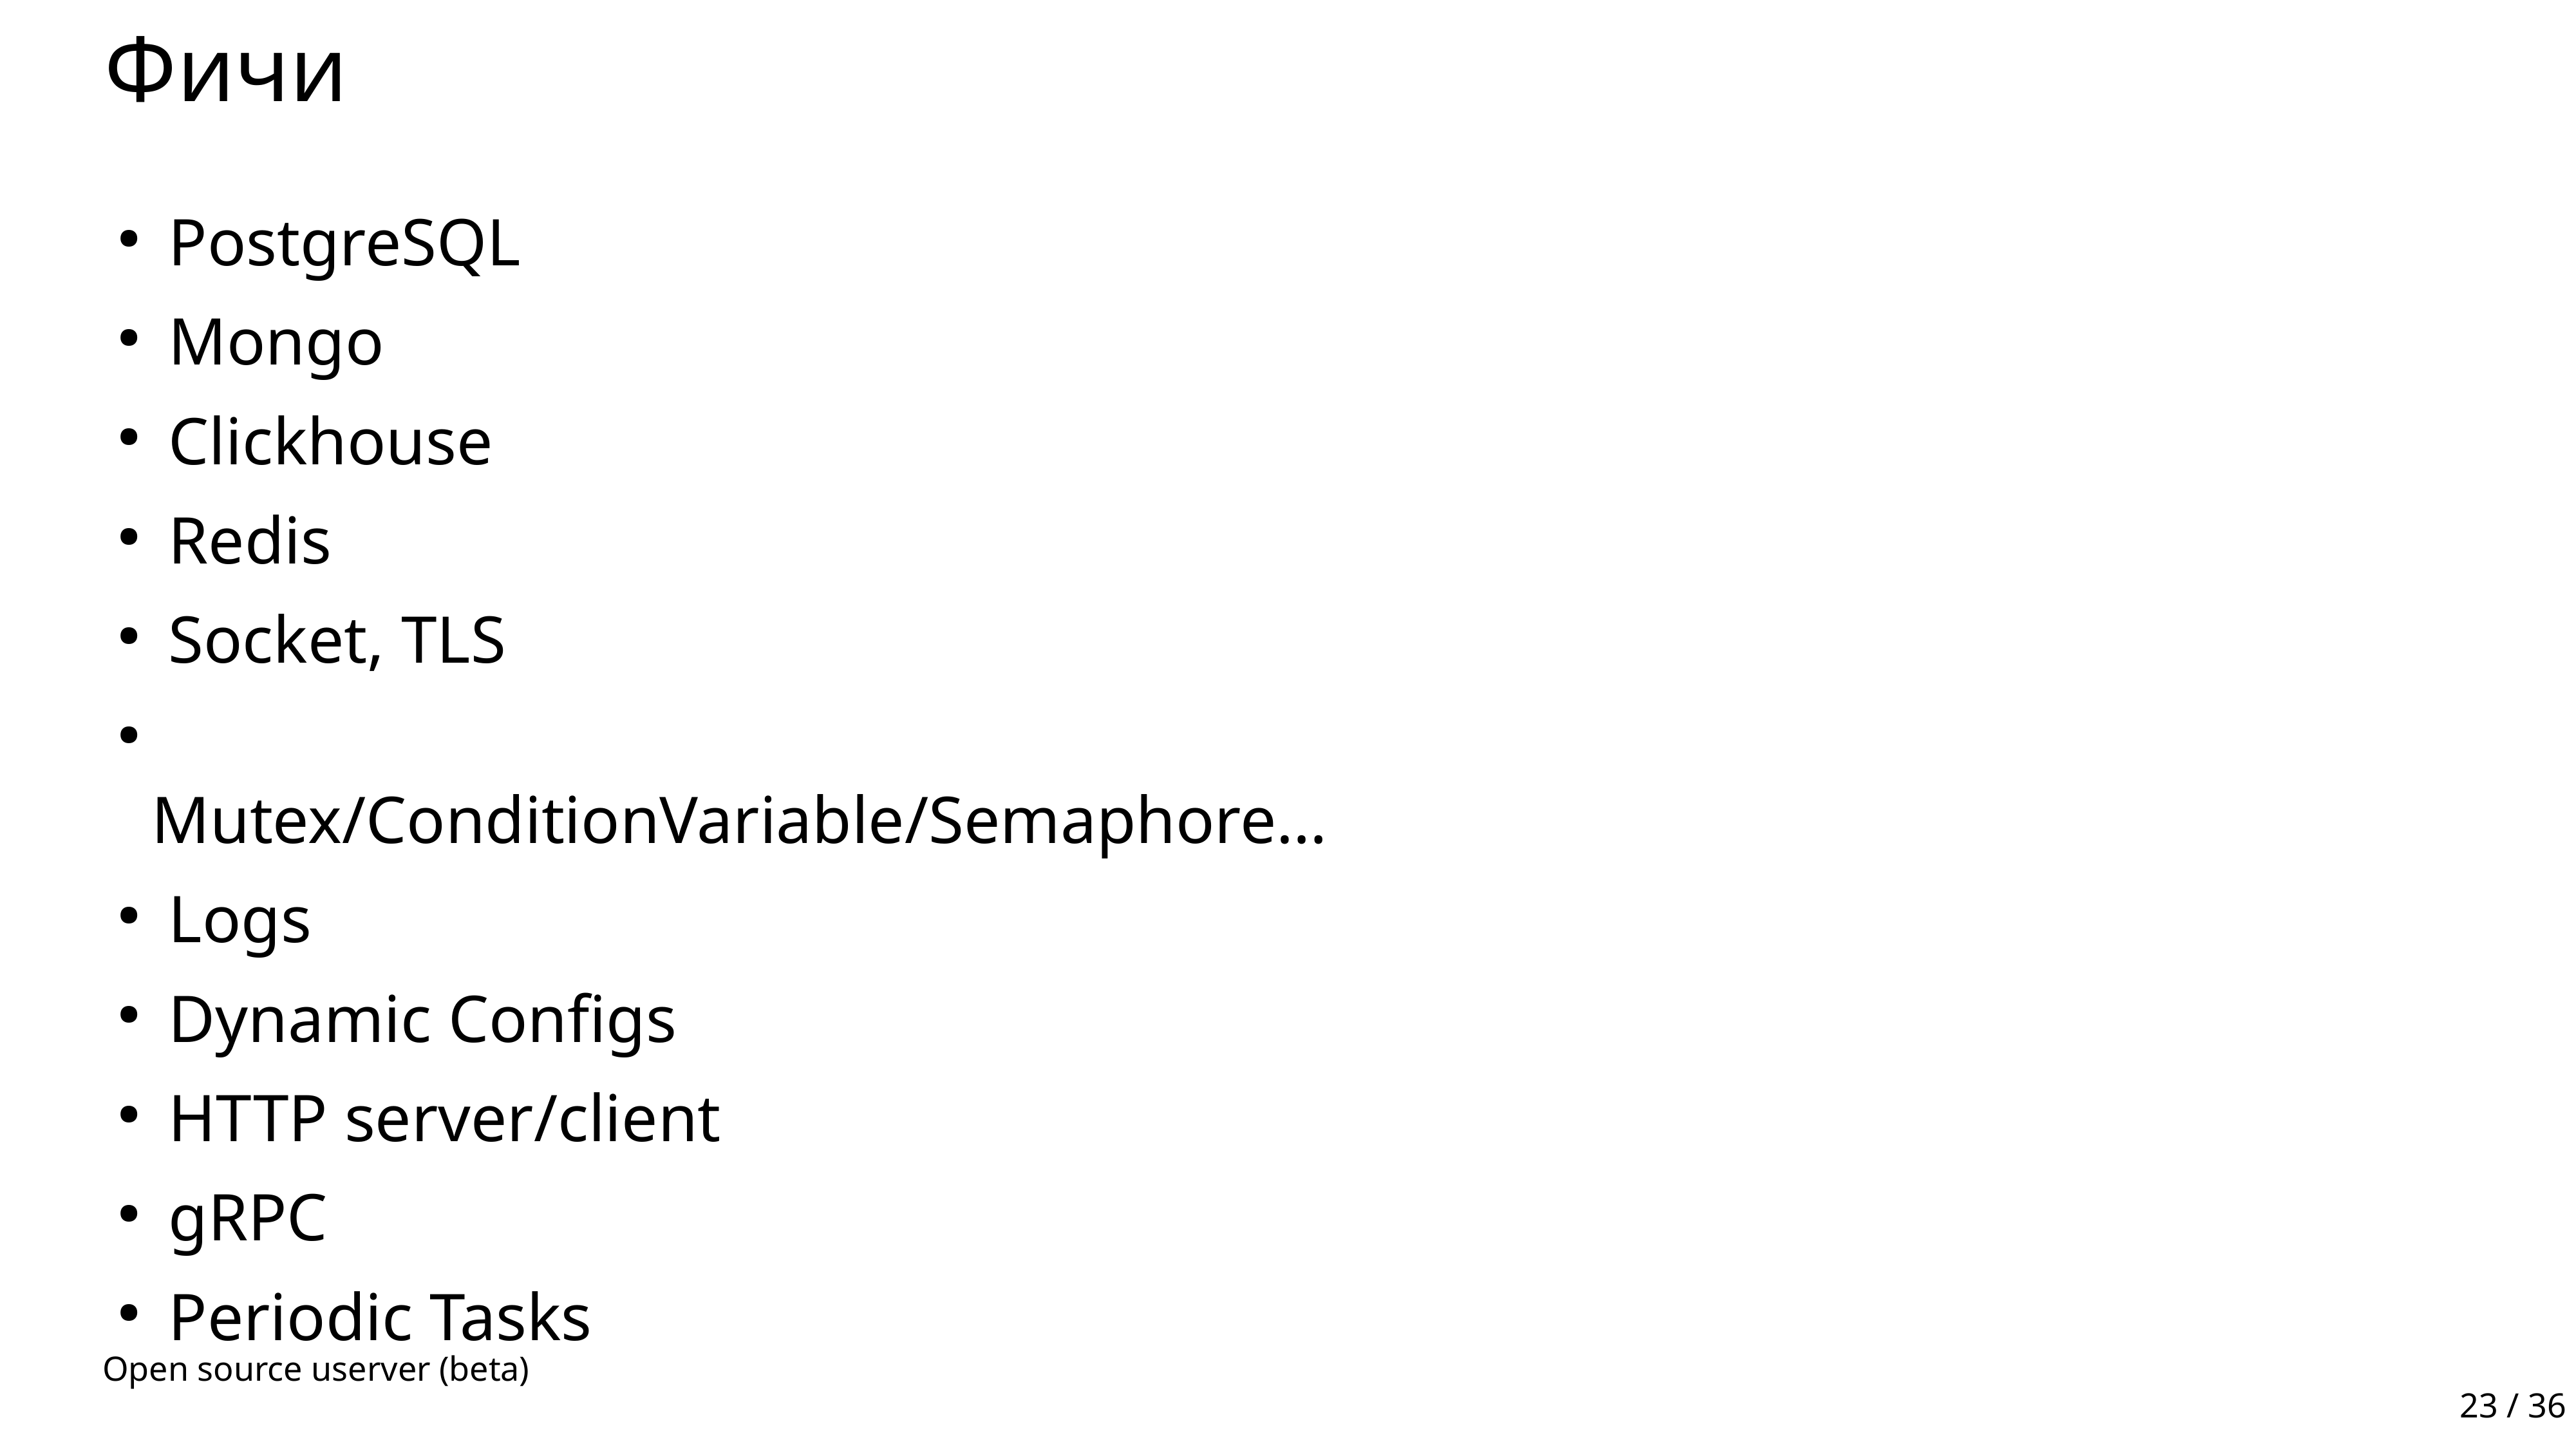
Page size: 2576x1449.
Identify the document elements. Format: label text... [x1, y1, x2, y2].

title Фичи [95, 19, 2576, 155]
list Open source userver (beta) [93, 1338, 1190, 1393]
list PostgreSQL Mongo Clickhouse Redis Socket, TLS Mutex/ConditionVariable/Semaphore… Logs Dynamic Configs HTTP server/client gRPC Periodic Tasks [97, 193, 1343, 1361]
list <number> / 36 [1479, 1376, 2576, 1431]
